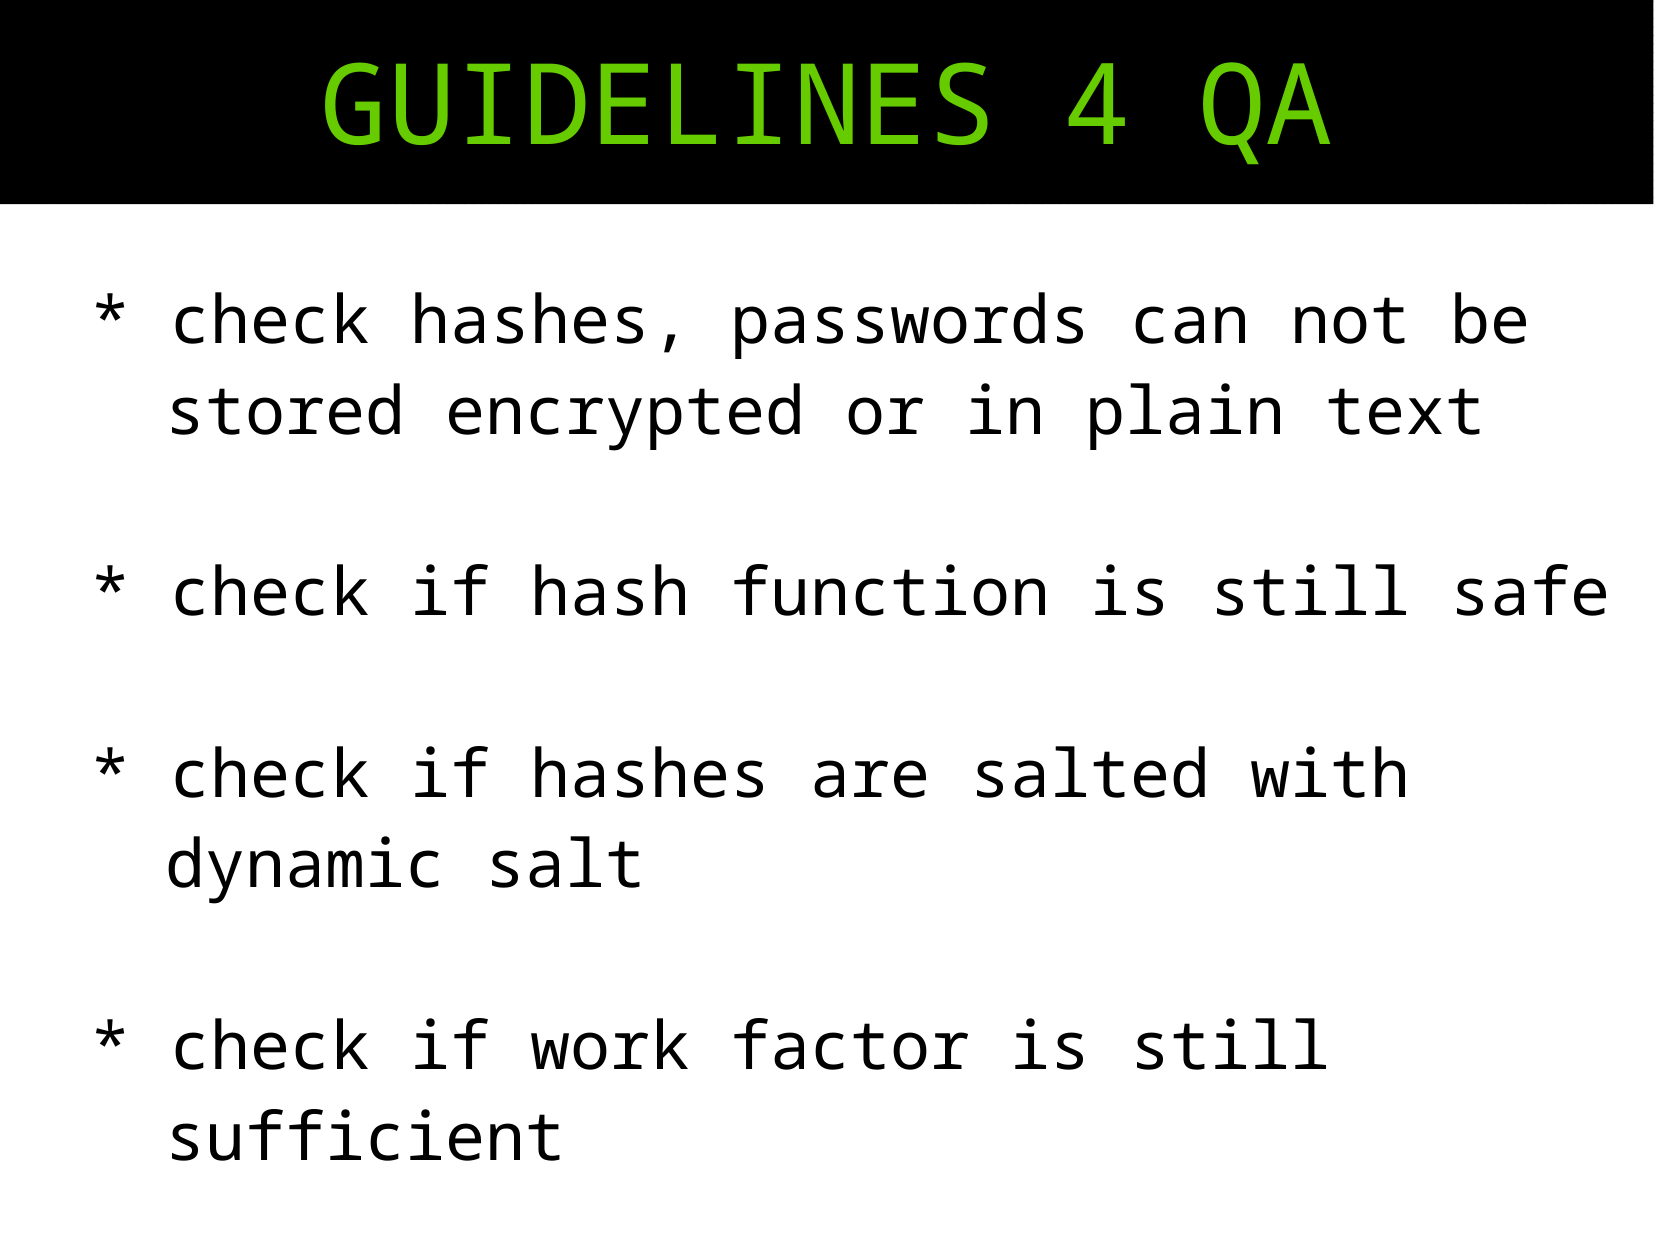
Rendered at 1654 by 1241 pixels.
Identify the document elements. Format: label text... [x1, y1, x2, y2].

title GUIDELINES 4 QA [0, 0, 1654, 205]
subtitle * check hashes, passwords can not be stored encrypted or in plain text * check if hash function is still safe * check if hashes are salted with dynamic salt * check if work factor is still sufficient [90, 305, 1621, 1146]
